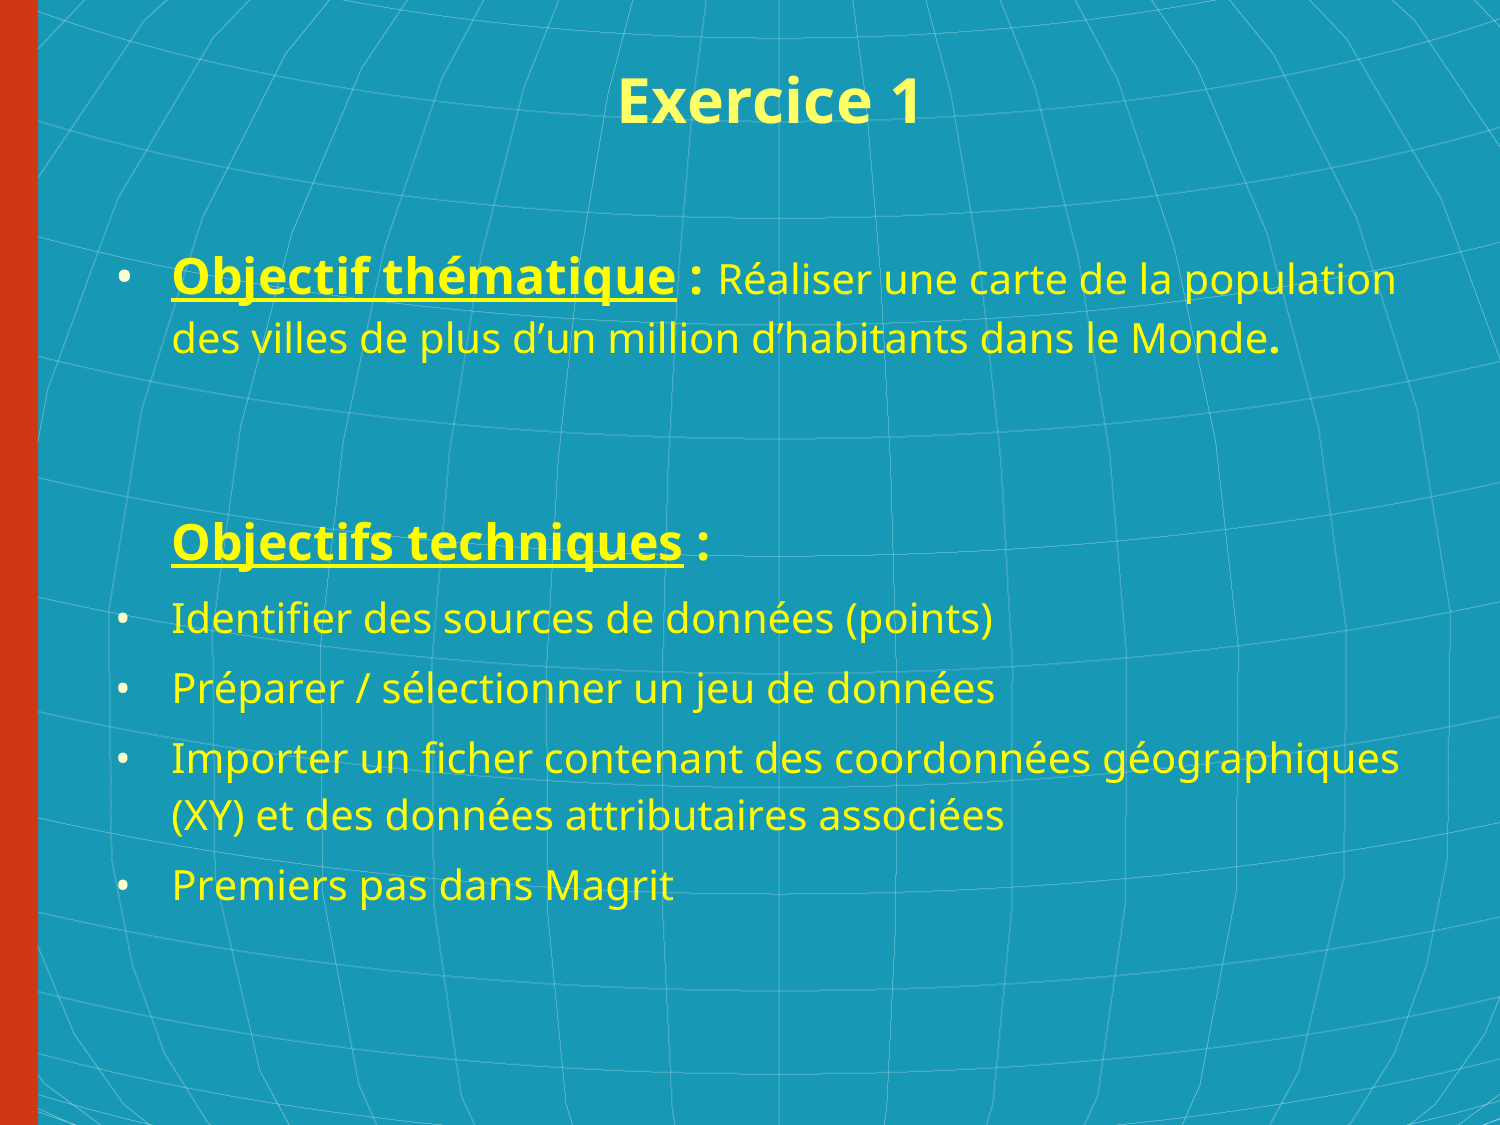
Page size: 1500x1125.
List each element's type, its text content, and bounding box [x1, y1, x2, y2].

title Exercice 1 [65, 20, 1477, 159]
list Objectif thématique : Réaliser une carte de la population des villes de plus d’un million d’habitants dans le Monde. Objectifs techniques : Identifier des sources de données (points) Préparer / sélectionner un jeu de données Importer un ficher contenant des coordonnées géographiques (XY) et des données attributaires associées Premiers pas dans Magrit [59, 159, 1477, 967]
picture [0, 0, 1500, 1125]
